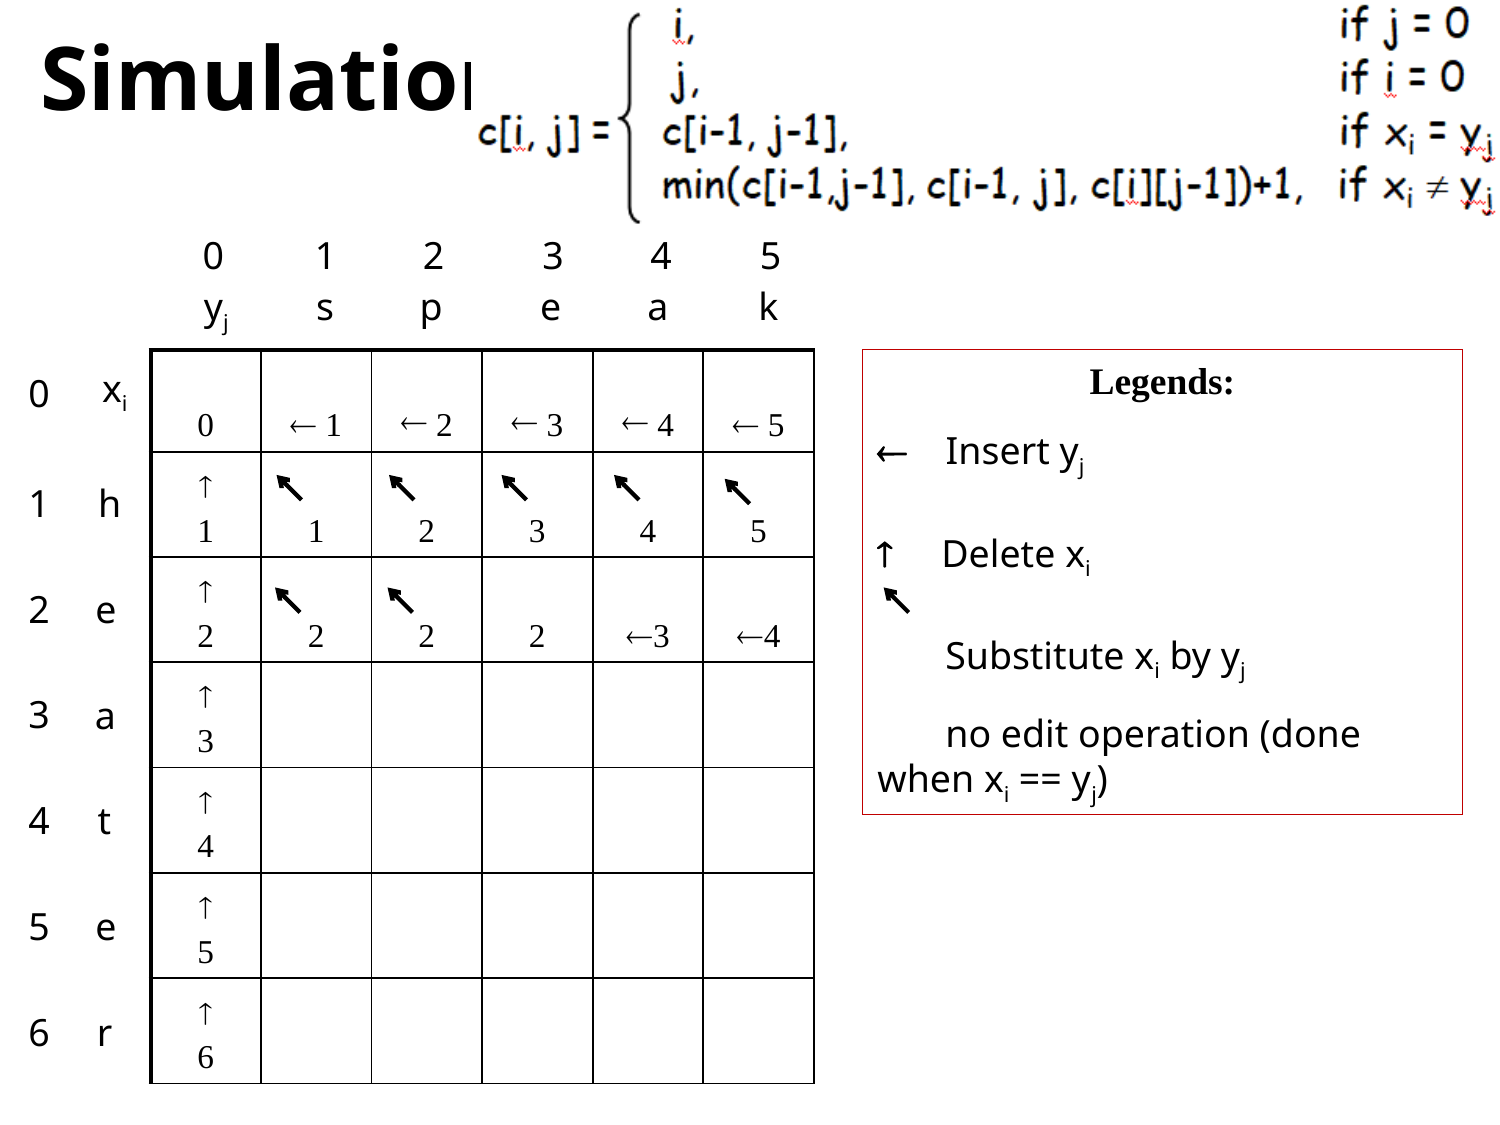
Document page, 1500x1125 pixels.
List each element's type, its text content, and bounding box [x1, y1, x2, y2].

table_cell [262, 663, 371, 767]
table_header 2 [372, 352, 481, 451]
table_cell  5 [153, 874, 260, 977]
table_cell  6 [153, 979, 260, 1083]
text_box 1 [299, 224, 351, 285]
text_box 3 [13, 683, 65, 744]
text_box p [404, 275, 458, 336]
text_box 4 [13, 789, 65, 850]
text_box 5 [13, 895, 65, 956]
table_cell [704, 768, 813, 872]
table_cell [483, 979, 592, 1083]
text_box e [525, 275, 576, 336]
text_box yj [189, 275, 244, 342]
table_cell [372, 663, 481, 767]
table_cell [372, 979, 481, 1083]
table_cell 2 [372, 453, 481, 556]
table_cell [704, 979, 813, 1083]
table_cell [594, 979, 702, 1083]
table_cell  3 [153, 663, 260, 767]
table_cell [483, 663, 592, 767]
text_box 2 [13, 578, 65, 639]
table_cell [704, 874, 813, 977]
table_cell 3 [483, 453, 592, 556]
table_cell  4 [153, 768, 260, 872]
table_cell 4 [594, 453, 702, 556]
text_box Legends:  Insert yj  Delete xi Substitute xi by yj no edit operation (done when xi == yj) [862, 349, 1463, 815]
table_cell [372, 874, 481, 977]
table_header 3 [483, 352, 592, 451]
table_cell  2 [153, 558, 260, 661]
table_cell 2 [262, 558, 371, 661]
table_cell 2 [483, 558, 592, 661]
text_box 1 [13, 472, 65, 533]
text_box 0 [188, 224, 239, 285]
text_box t [83, 790, 127, 850]
table_cell 5 [704, 453, 813, 556]
text_box a [80, 684, 131, 745]
table_cell  1 [153, 453, 260, 556]
table_cell [704, 663, 813, 767]
text_box xi [87, 357, 143, 424]
text_box a [632, 275, 684, 336]
text_box h [83, 472, 137, 533]
table_cell 4 [704, 558, 813, 661]
text_box 0 [13, 362, 65, 423]
text_box 6 [13, 1001, 65, 1062]
text_box 4 [635, 238, 687, 285]
table_cell 1 [262, 453, 371, 556]
table_cell [262, 874, 371, 977]
table_header 0 [153, 352, 260, 451]
table_header 4 [594, 352, 702, 451]
table_cell [594, 874, 702, 977]
text_box e [80, 578, 132, 639]
text_box r [82, 1001, 128, 1062]
table_cell [483, 768, 592, 872]
text_box s [301, 275, 349, 336]
table_cell 3 [594, 558, 702, 661]
text_box k [743, 275, 794, 336]
table_cell [483, 874, 592, 977]
title Simulation [25, 26, 471, 138]
table_cell [594, 768, 702, 872]
table_cell 2 [372, 558, 481, 661]
picture [471, 0, 1500, 238]
text_box 2 [408, 224, 460, 285]
text_box e [80, 895, 132, 956]
table_cell [594, 663, 702, 767]
table_cell [262, 768, 371, 872]
text_box 3 [527, 238, 579, 285]
table_header  1 [262, 352, 371, 451]
table_cell [262, 979, 371, 1083]
text_box 5 [745, 238, 797, 285]
table_cell [372, 768, 481, 872]
table_header  5 [704, 352, 813, 451]
